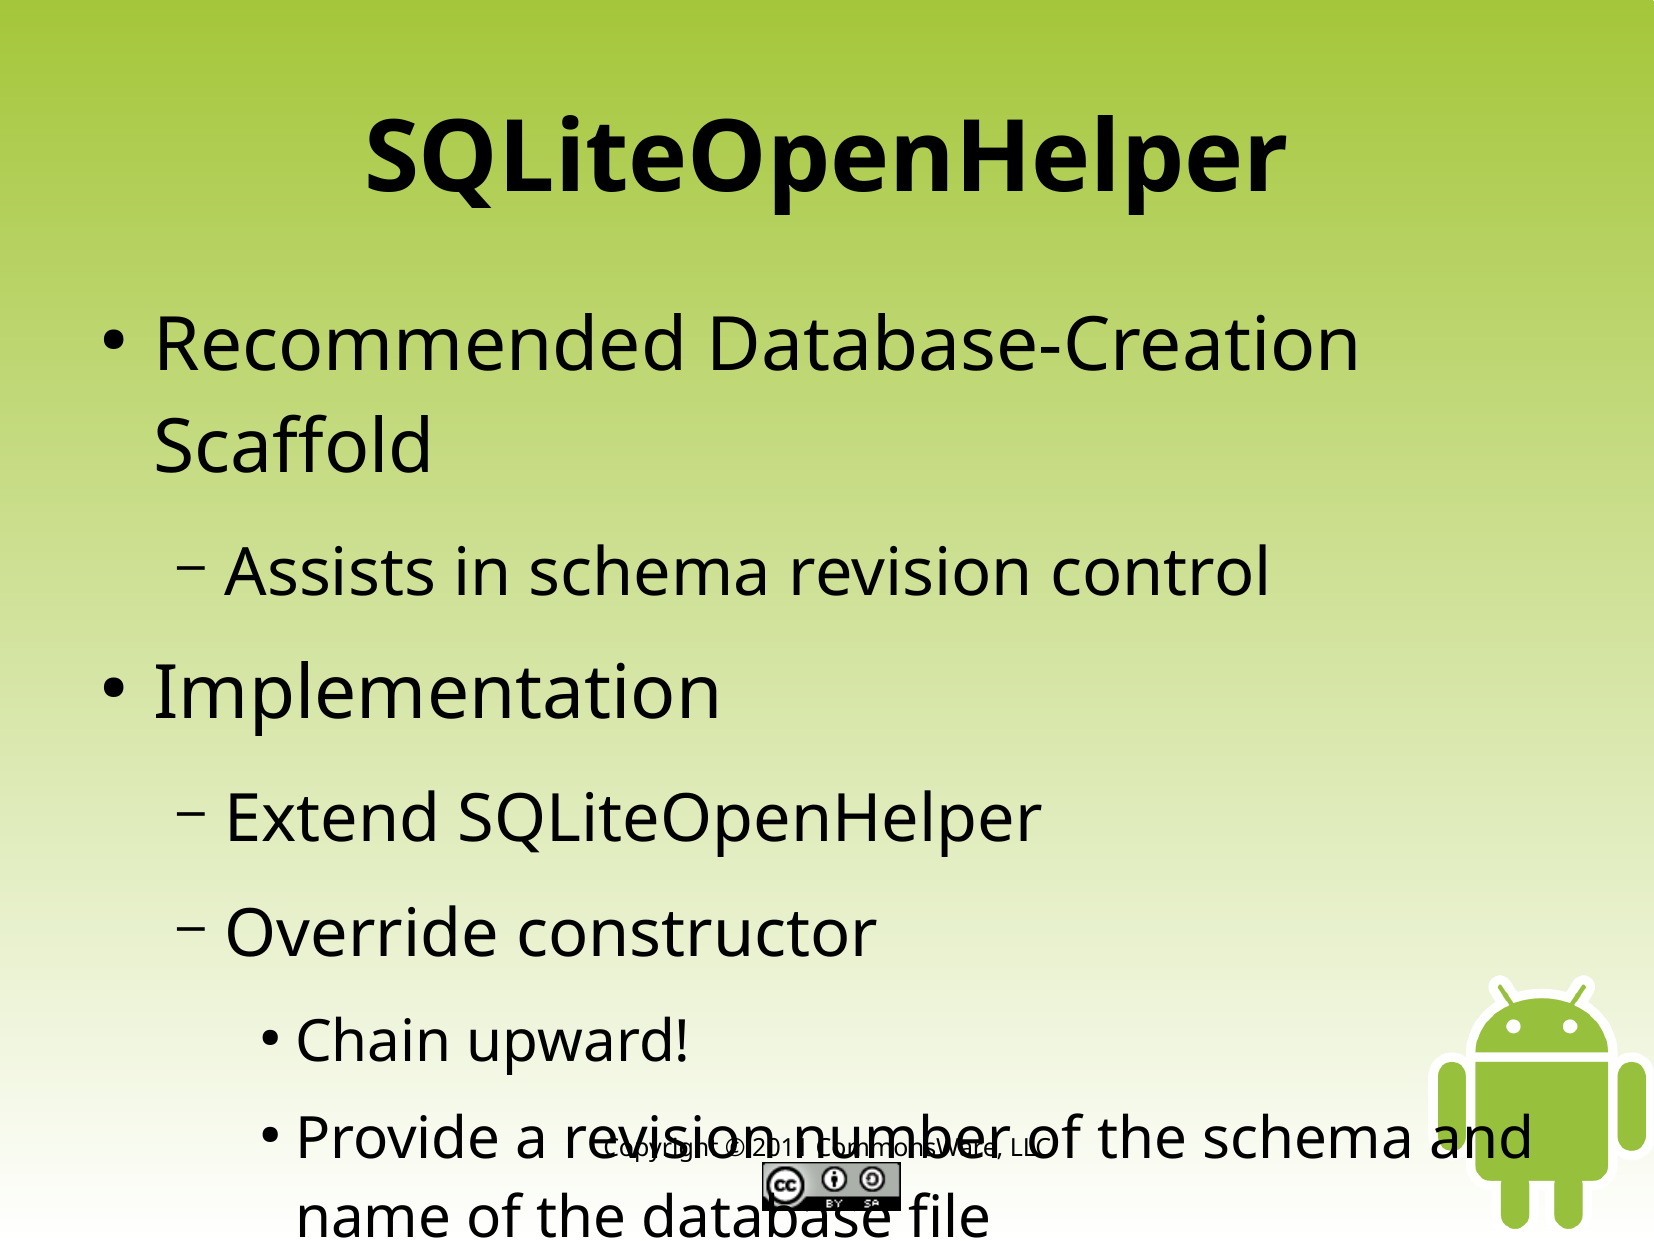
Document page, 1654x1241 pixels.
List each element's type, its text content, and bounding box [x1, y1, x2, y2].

list Recommended Database-Creation Scaffold Assists in schema revision control Implementation Extend SQLiteOpenHelper Override constructor Chain upward! Provide a revision number of the schema and name of the database file [82, 290, 1538, 1088]
picture [762, 1162, 901, 1211]
picture [1428, 975, 1654, 1238]
title SQLiteOpenHelper [82, 49, 1571, 257]
